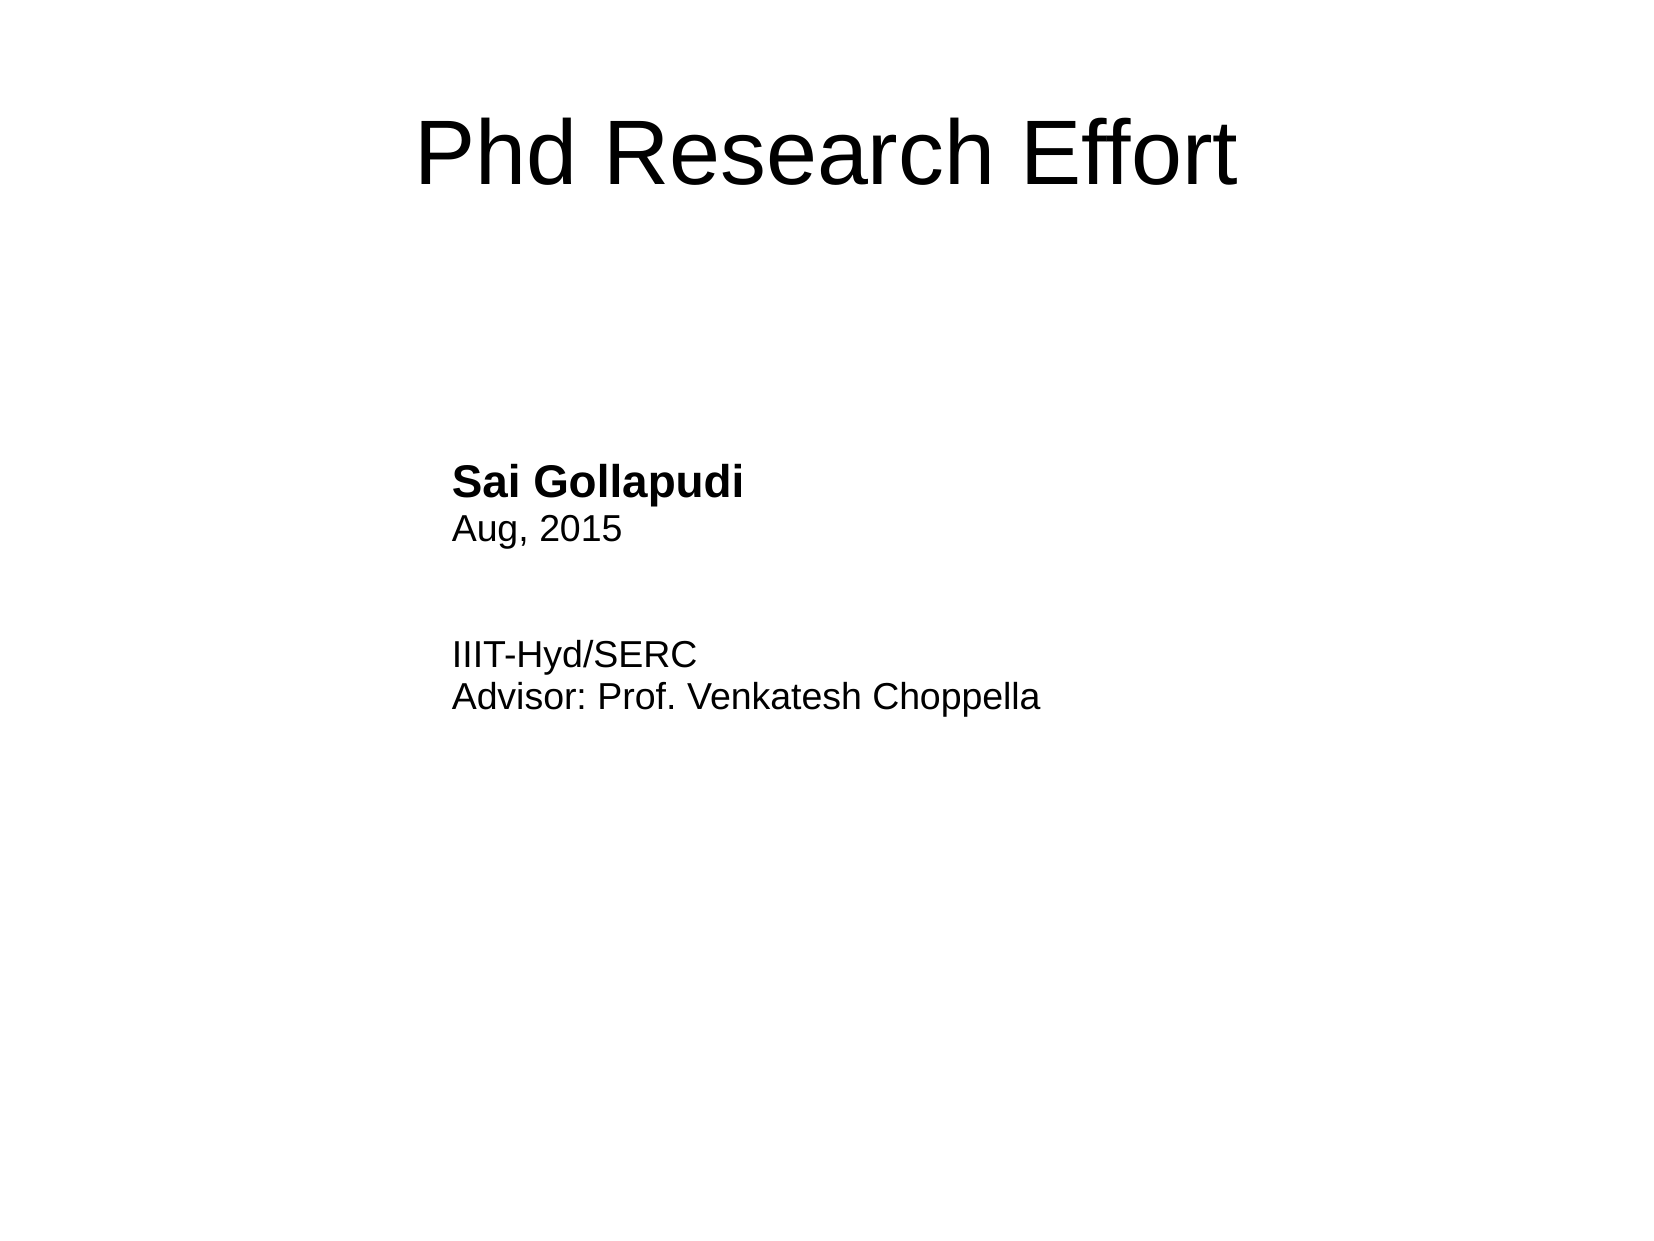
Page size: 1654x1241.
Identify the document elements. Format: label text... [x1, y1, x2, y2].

text_box Sai Gollapudi Aug, 2015 IIIT-Hyd/SERC Advisor: Prof. Venkatesh Choppella [437, 448, 1056, 725]
title Phd Research Effort [82, 49, 1571, 257]
